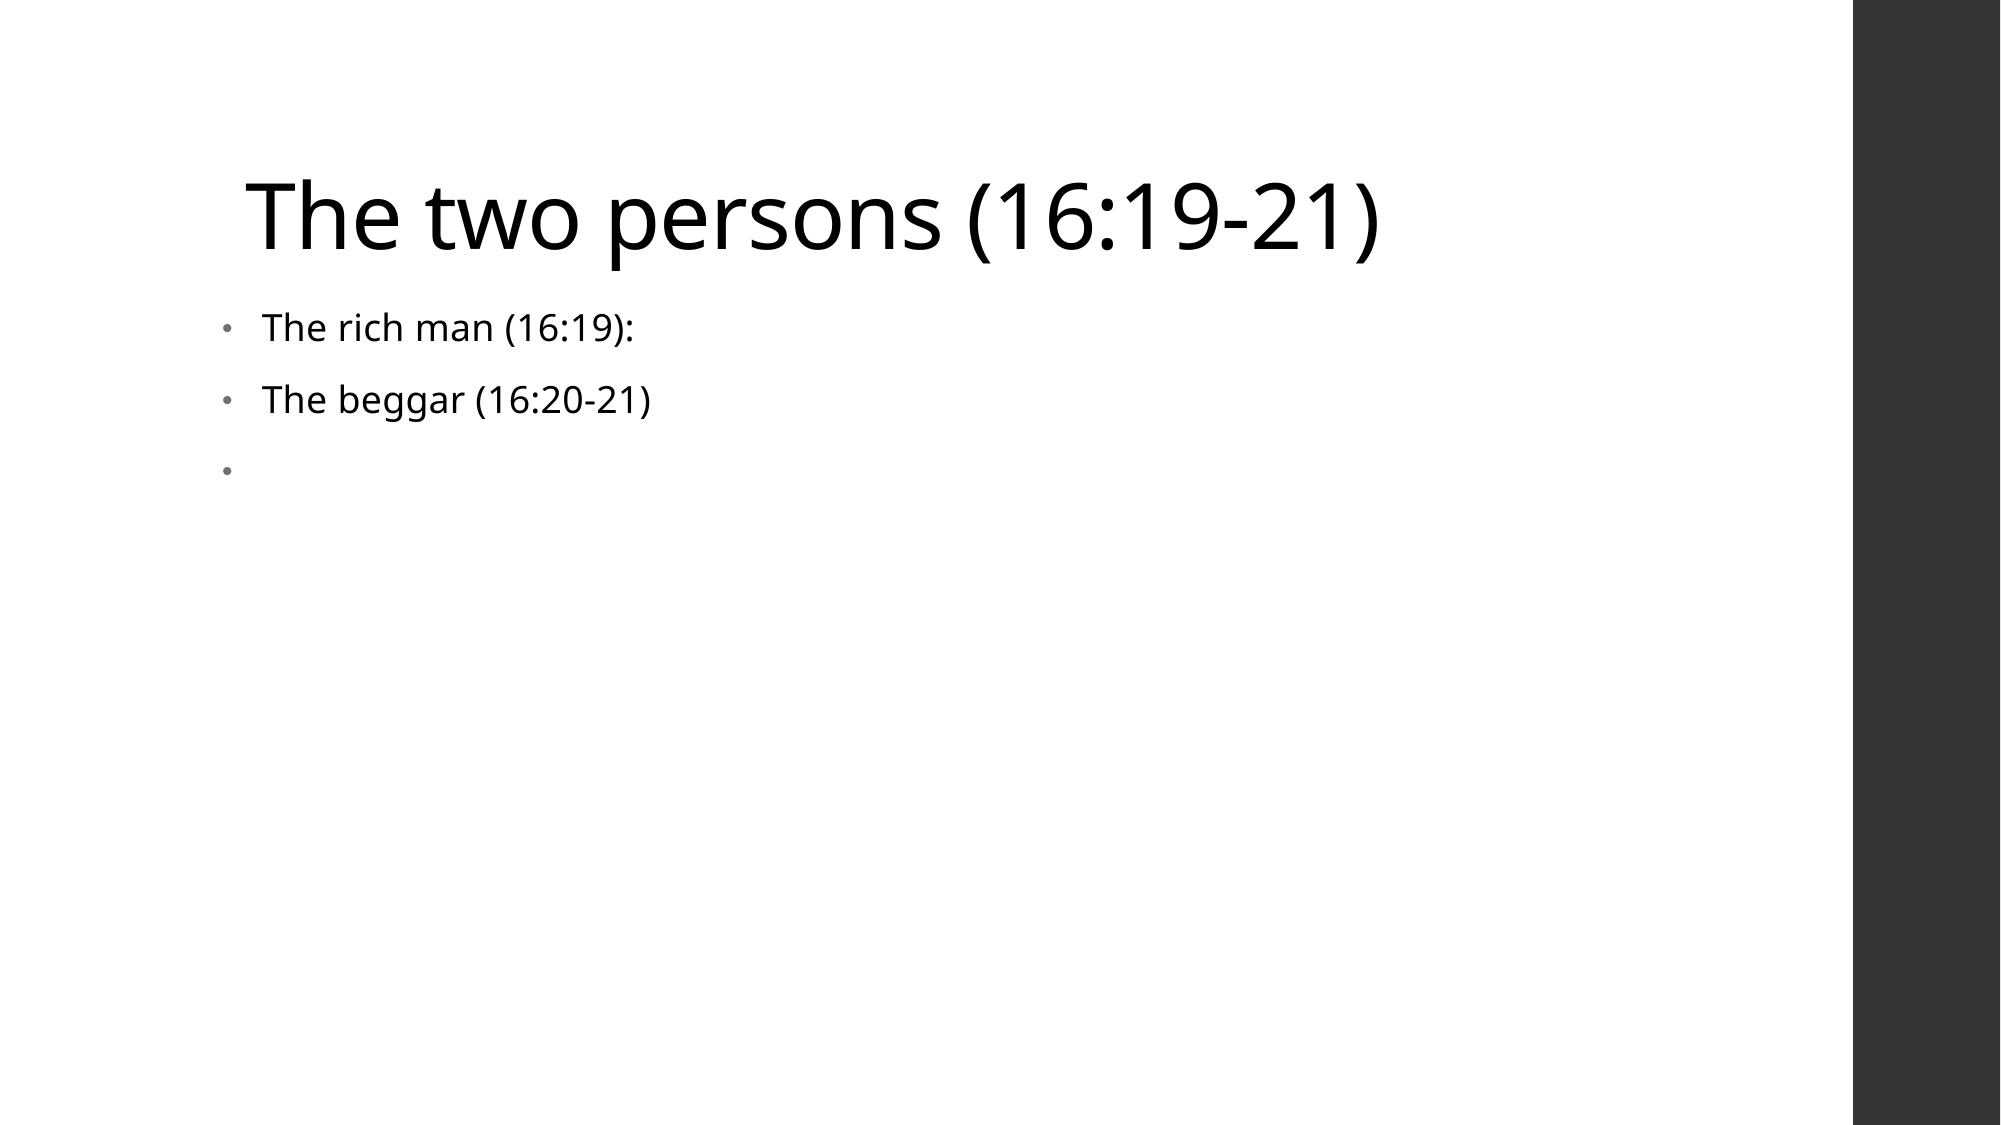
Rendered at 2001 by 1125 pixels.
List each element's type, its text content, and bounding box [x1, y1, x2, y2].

title The two persons (16:19-21) [206, 60, 1797, 278]
list The rich man (16:19): The beggar (16:20-21) [206, 299, 1617, 1014]
